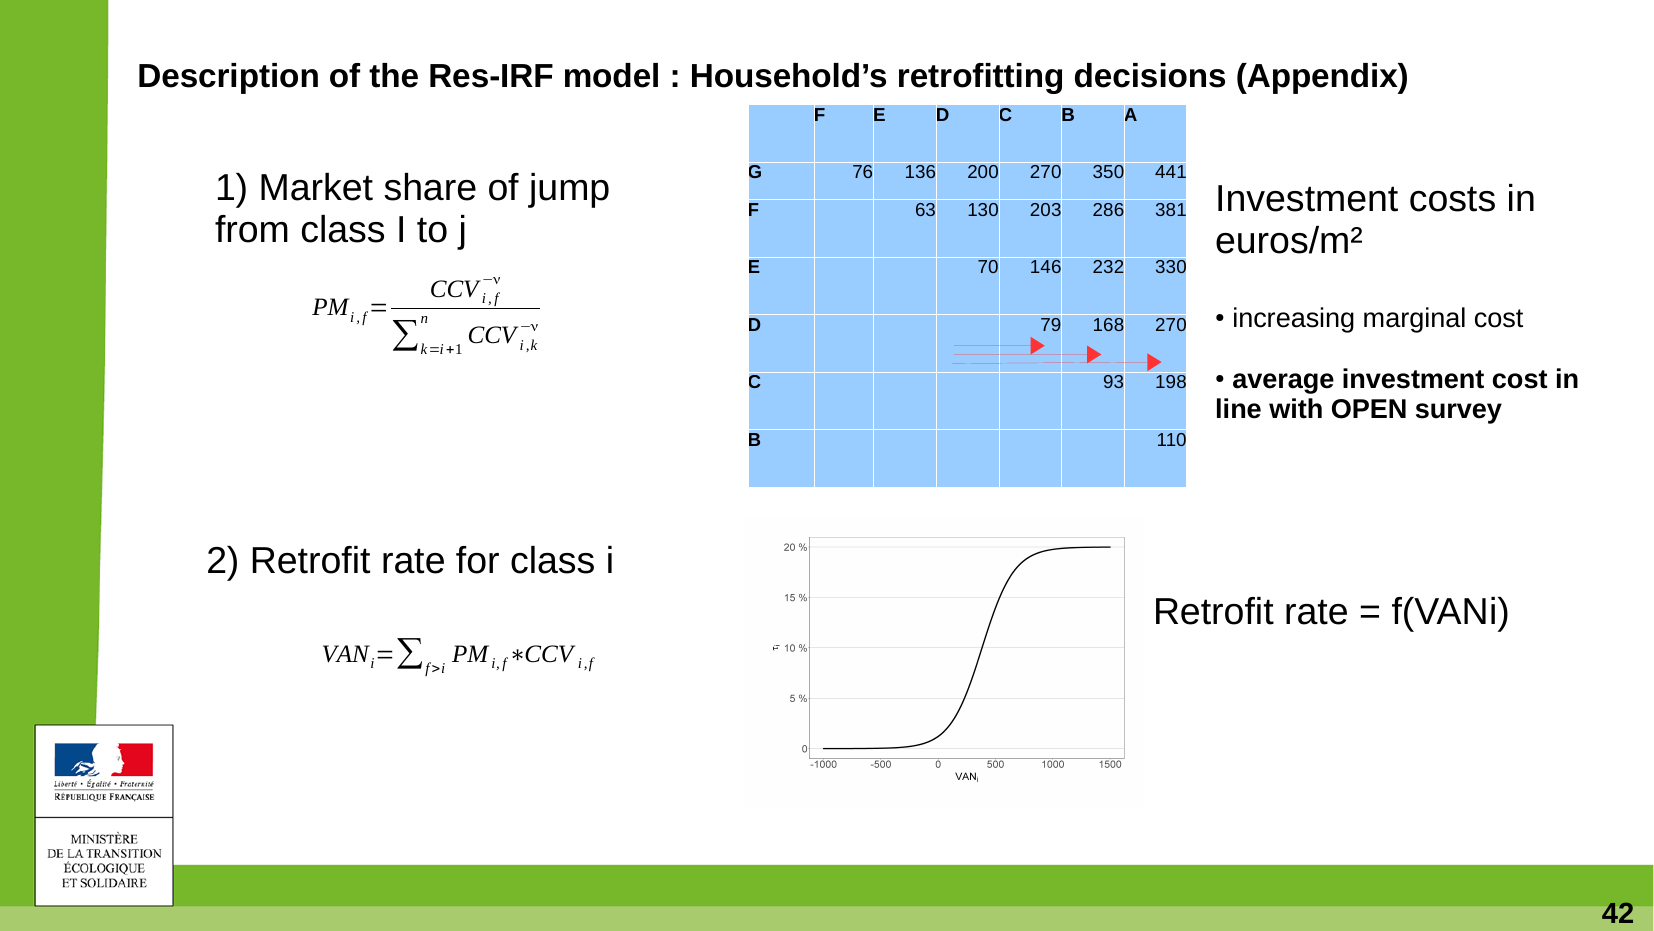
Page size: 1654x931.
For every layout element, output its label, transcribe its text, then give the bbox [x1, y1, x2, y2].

table_cell 270 [1125, 315, 1186, 372]
table_cell 270 [1125, 363, 1147, 372]
table_cell B [749, 430, 814, 487]
table_cell 381 [1125, 200, 1186, 257]
table_cell D [751, 320, 757, 329]
table_header A [1125, 105, 1186, 162]
table_cell 79 [1000, 315, 1061, 354]
table_cell [815, 258, 873, 314]
table_cell [874, 258, 936, 314]
table_header F [815, 105, 873, 162]
table_cell [815, 373, 873, 429]
chart [315, 637, 602, 678]
table_cell [874, 373, 936, 429]
table_cell [815, 430, 873, 487]
table_header D [937, 105, 999, 162]
text_box Retrofit rate = f(VANi) [1138, 583, 1568, 683]
table_cell 232 [1062, 258, 1124, 314]
table_cell 79 [1000, 355, 1061, 363]
table_cell 168 [1062, 363, 1124, 372]
table_cell [874, 315, 936, 372]
table_header D [939, 110, 945, 119]
table_cell 130 [937, 200, 999, 257]
table_cell 79 [1000, 346, 1030, 354]
table_cell [815, 315, 873, 372]
text_box Investment costs in euros/m² increasing marginal cost average investment cost in line with OPEN survey [1200, 170, 1629, 444]
text_box 2) Retrofit rate for class i [191, 531, 669, 631]
table_cell 79 [1000, 363, 1061, 372]
table_cell G [749, 163, 814, 199]
table_cell 76 [815, 163, 873, 199]
table_cell 110 [1178, 434, 1184, 445]
table_cell 330 [1125, 258, 1186, 314]
table_cell [874, 430, 936, 487]
table_cell 168 [1062, 315, 1124, 362]
table_cell [937, 430, 999, 487]
table_cell 110 [1125, 430, 1186, 487]
table_cell 203 [1000, 200, 1061, 257]
table_cell 198 [1125, 373, 1186, 429]
table_cell [937, 373, 999, 429]
table_cell 270 [1178, 319, 1184, 330]
table_cell 168 [1062, 355, 1087, 362]
table_cell 270 [1053, 166, 1059, 177]
table_cell [1000, 430, 1061, 487]
table_cell 63 [874, 200, 936, 257]
table_cell 270 [1000, 163, 1061, 199]
table_header C [1000, 105, 1061, 162]
table_cell [1000, 373, 1061, 429]
table_cell 330 [1178, 261, 1184, 272]
table_cell F [749, 200, 814, 257]
text_box 1) Market share of jump from class I to j [200, 158, 629, 258]
table_cell 350 [1062, 163, 1124, 199]
table_cell [815, 200, 873, 257]
table_cell [1062, 430, 1124, 487]
table_cell C [749, 373, 814, 429]
table_cell 146 [1000, 258, 1061, 314]
table_cell 93 [1062, 373, 1124, 429]
table_cell D [749, 315, 814, 372]
table_header B [1062, 105, 1124, 162]
table_cell [937, 315, 999, 372]
table_cell 286 [1062, 200, 1124, 257]
table_header [749, 105, 814, 162]
chart [304, 275, 548, 358]
picture [0, 0, 1654, 931]
table_header E [874, 105, 936, 162]
title Description of the Res-IRF model : Household’s retrofitting decisions (Appendix) [137, 37, 1571, 116]
table_cell 70 [937, 258, 999, 314]
table_cell E [749, 258, 814, 314]
table_cell 136 [874, 163, 936, 199]
table_cell 200 [937, 163, 999, 199]
table_cell 441 [1125, 163, 1186, 199]
